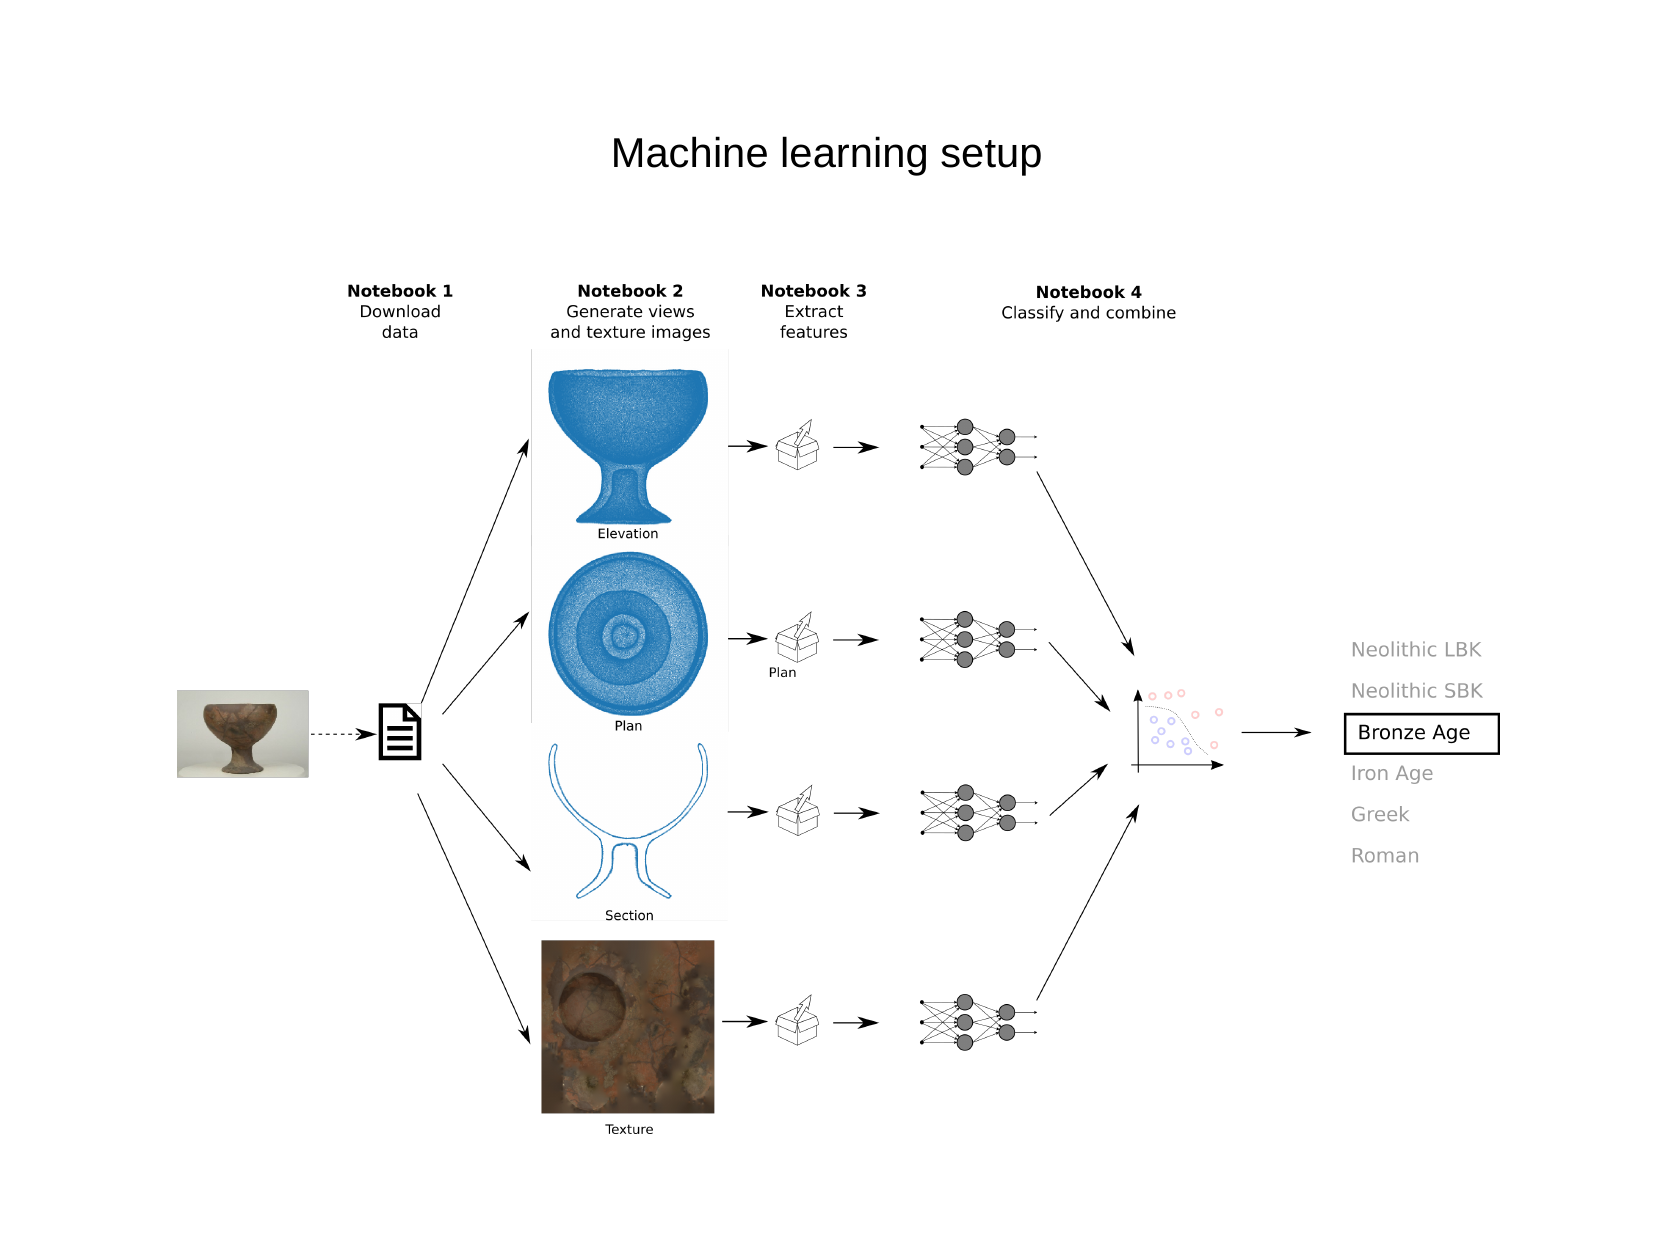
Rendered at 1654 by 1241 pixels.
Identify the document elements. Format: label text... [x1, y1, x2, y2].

picture [177, 284, 1501, 1134]
title Machine learning setup [82, 49, 1571, 257]
